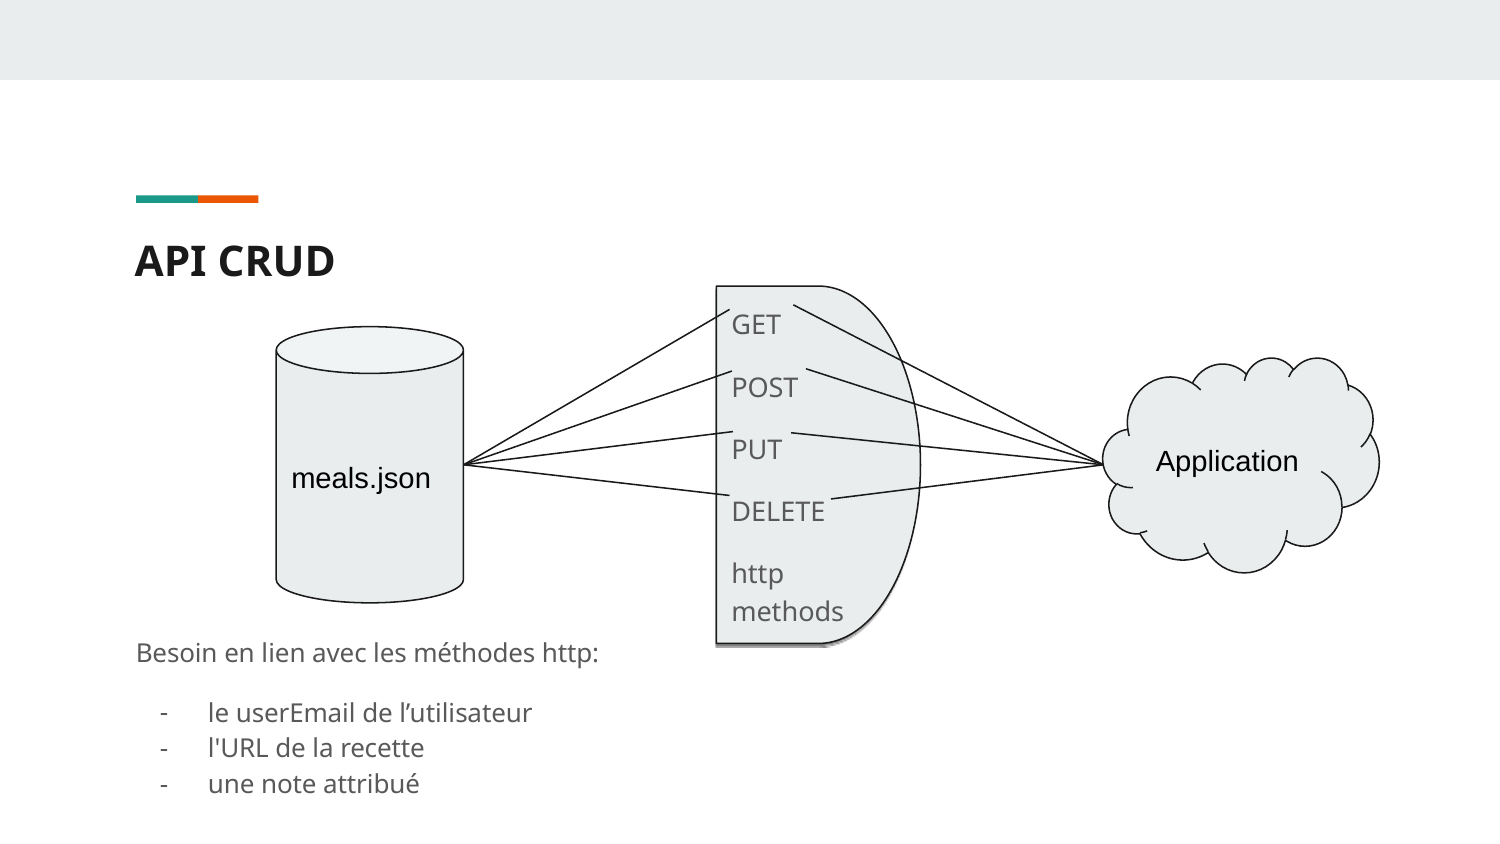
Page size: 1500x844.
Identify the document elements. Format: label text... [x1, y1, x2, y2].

title API CRUD [119, 216, 1381, 305]
text_box GET POST PUT DELETE http methods [716, 286, 921, 644]
list Besoin en lien avec les méthodes http: le userEmail de l’utilisateur l'URL de la recette une note attribué [120, 617, 619, 844]
text_box meals.json [276, 352, 464, 603]
text_box Application [1102, 358, 1380, 573]
